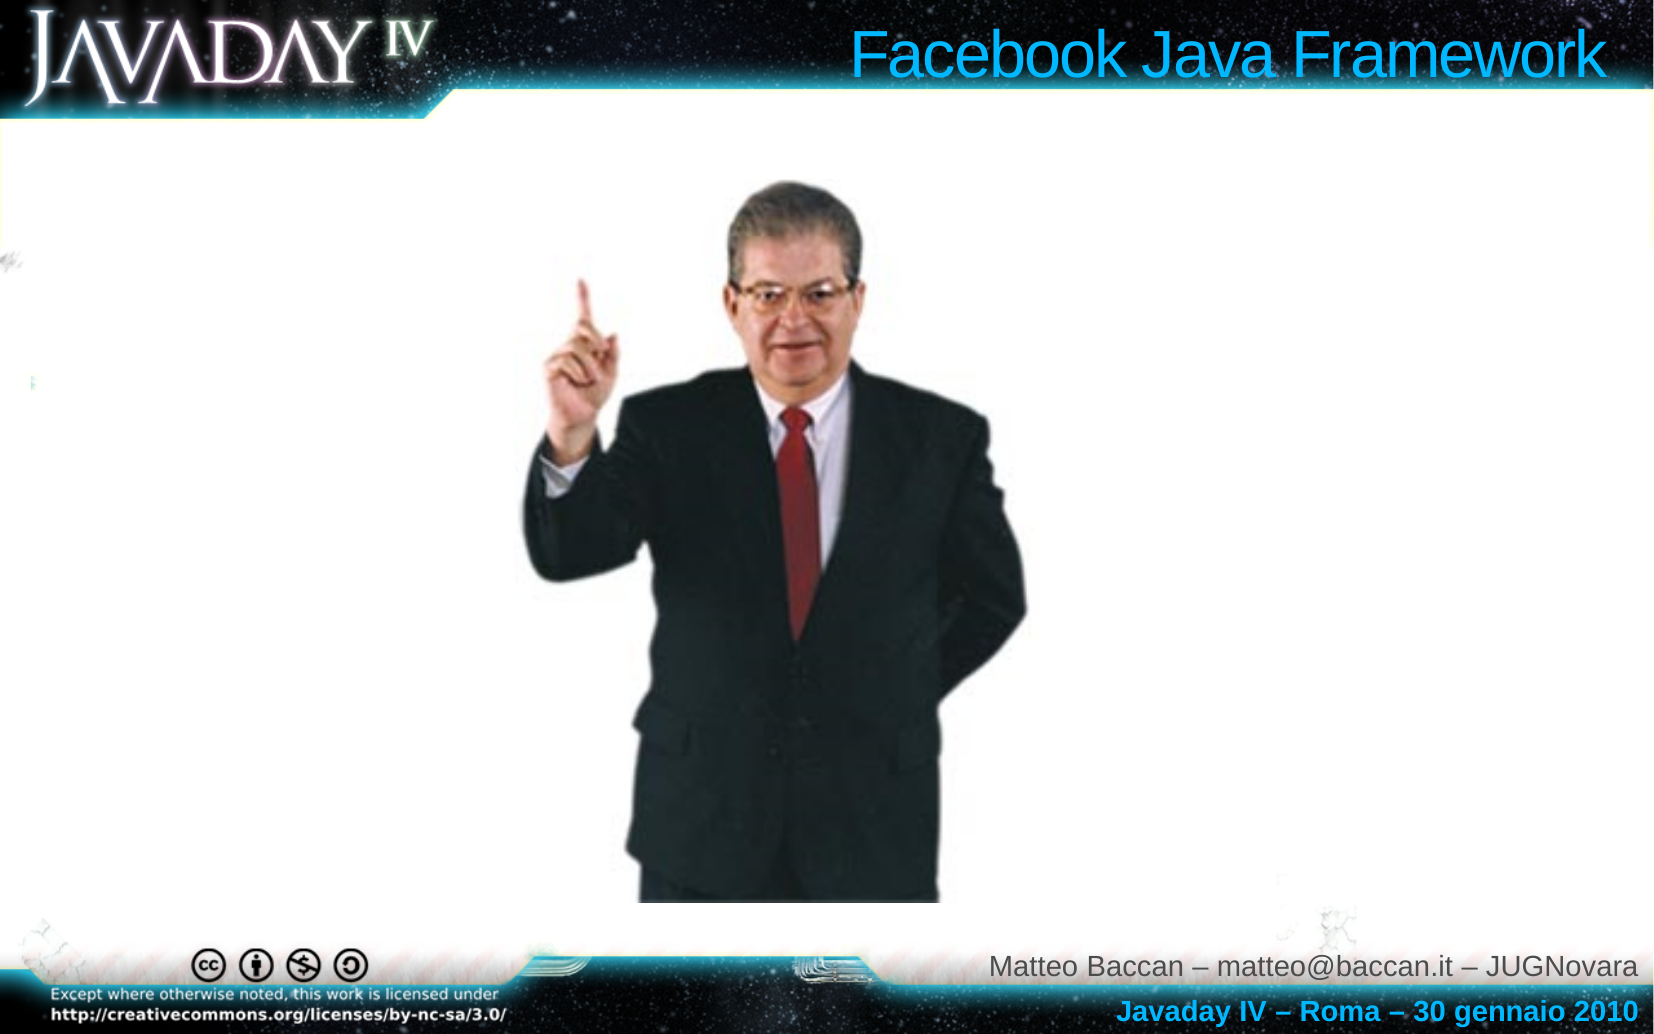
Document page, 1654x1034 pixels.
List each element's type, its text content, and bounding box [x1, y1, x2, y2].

title Facebook Java Framework [132, 5, 1609, 103]
picture [0, 0, 1654, 1034]
